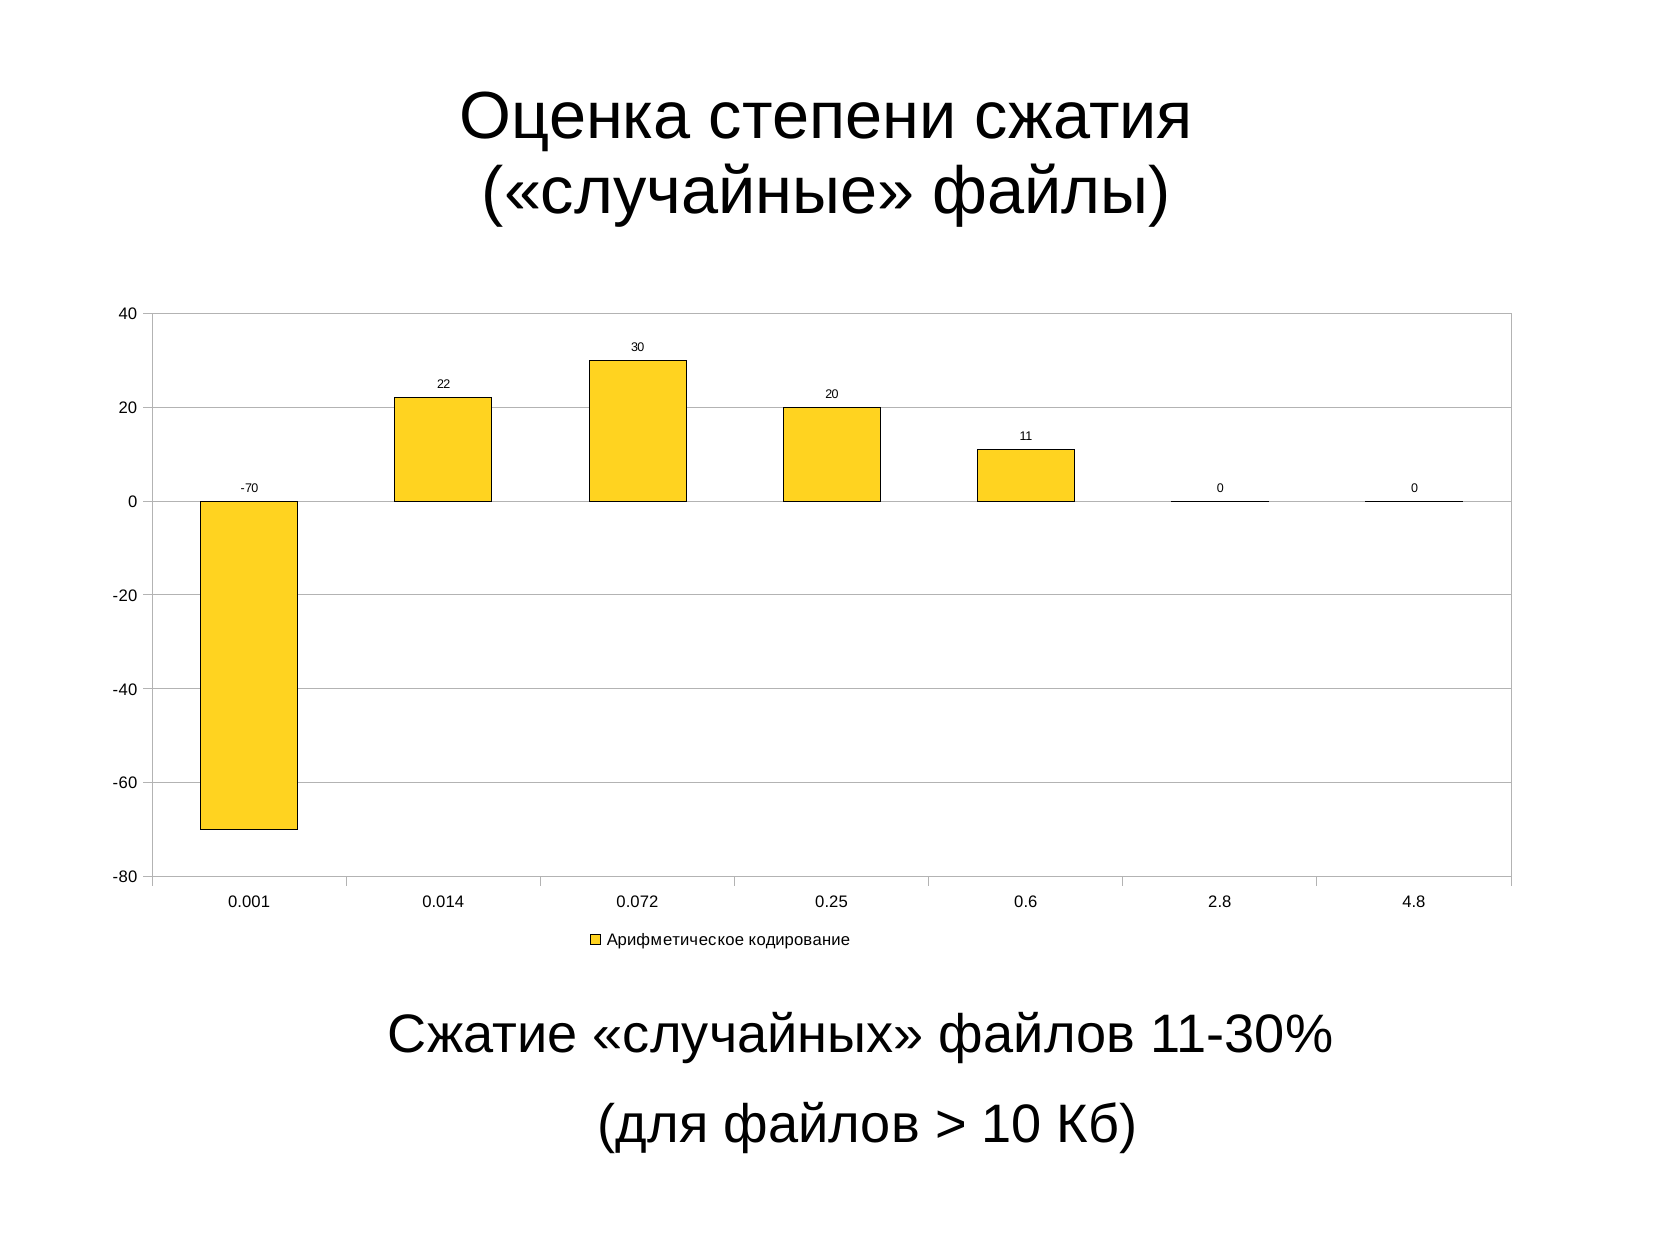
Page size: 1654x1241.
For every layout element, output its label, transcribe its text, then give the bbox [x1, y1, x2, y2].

list Сжатие «случайных» файлов 11-30% (для файлов > 10 Кб) [88, 1003, 1577, 1182]
title Оценка степени сжатия («случайные» файлы) [82, 49, 1571, 257]
chart [82, 290, 1571, 975]
